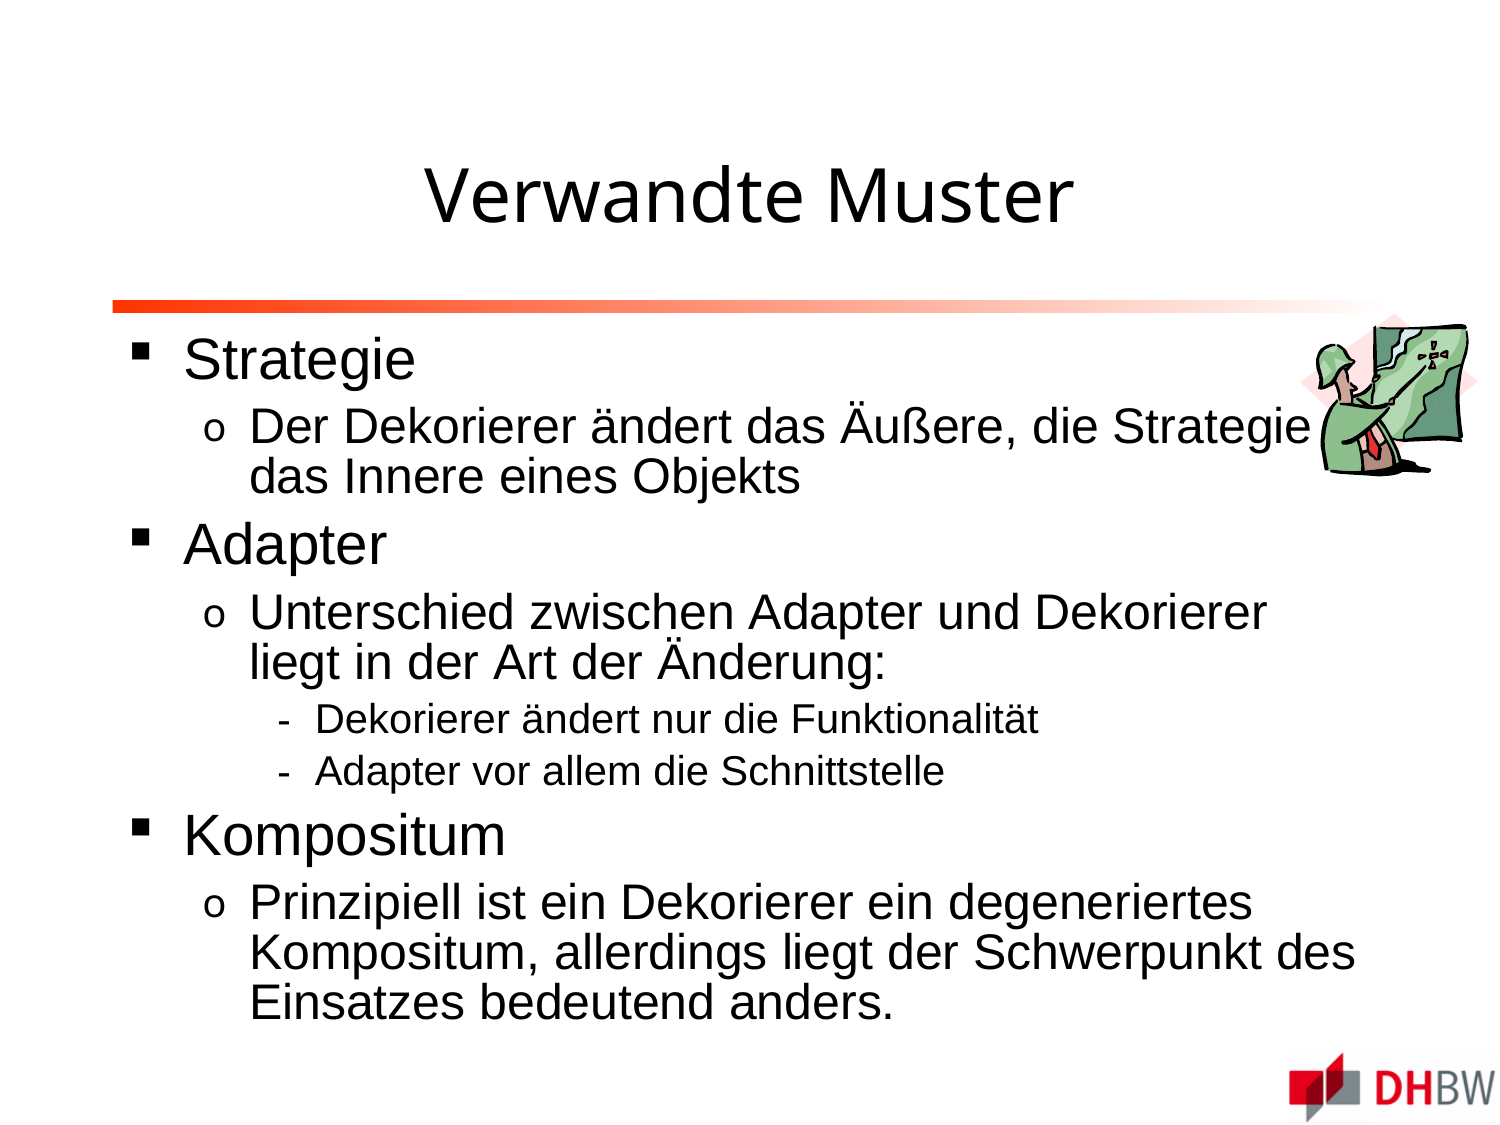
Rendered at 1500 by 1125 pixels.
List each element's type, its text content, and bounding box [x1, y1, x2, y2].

title Verwandte Muster [112, 99, 1388, 288]
list Strategie Der Dekorierer ändert das Äußere, die Strategie das Innere eines Objekts Adapter Unterschied zwischen Adapter und Dekorierer liegt in der Art der Änderung: Dekorierer ändert nur die Funktionalität Adapter vor allem die Schnittstelle Kompositum Prinzipiell ist ein Dekorierer ein degeneriertes Kompositum, allerdings liegt der Schwerpunkt des Einsatzes bedeutend anders. [112, 324, 1388, 1051]
picture [1288, 1051, 1496, 1124]
picture [1299, 312, 1480, 478]
